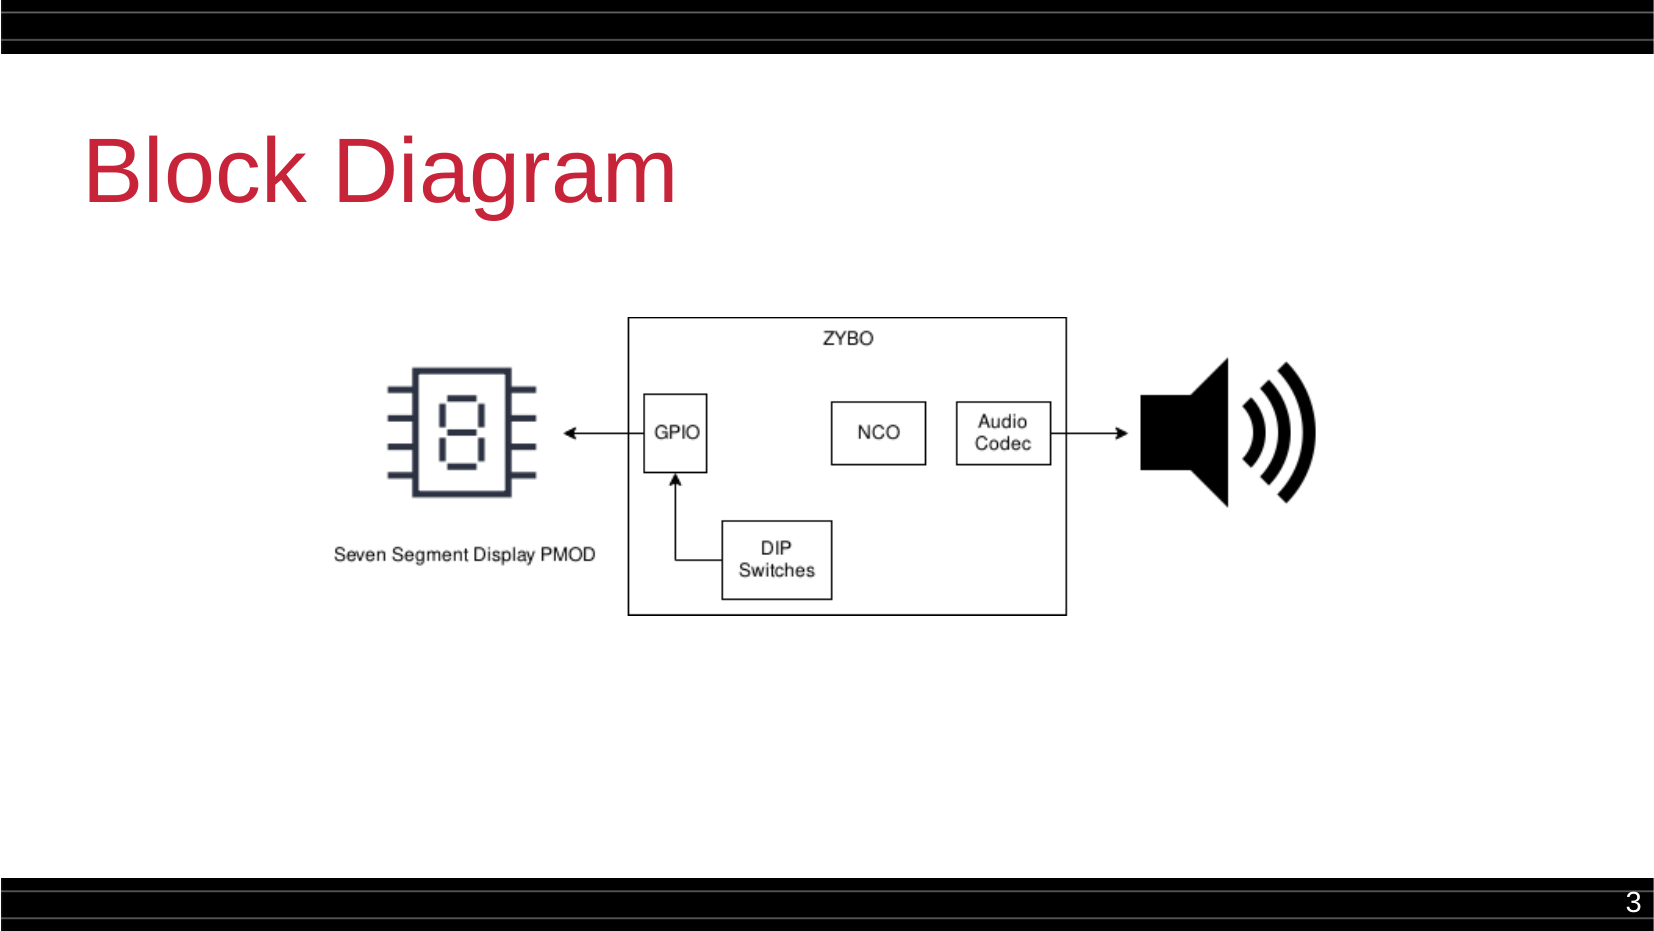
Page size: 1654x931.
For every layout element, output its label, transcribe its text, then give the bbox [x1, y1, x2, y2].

picture [1, 0, 1654, 54]
picture [1, 878, 1654, 931]
picture [334, 317, 1330, 616]
title Block Diagram [82, 92, 1571, 249]
